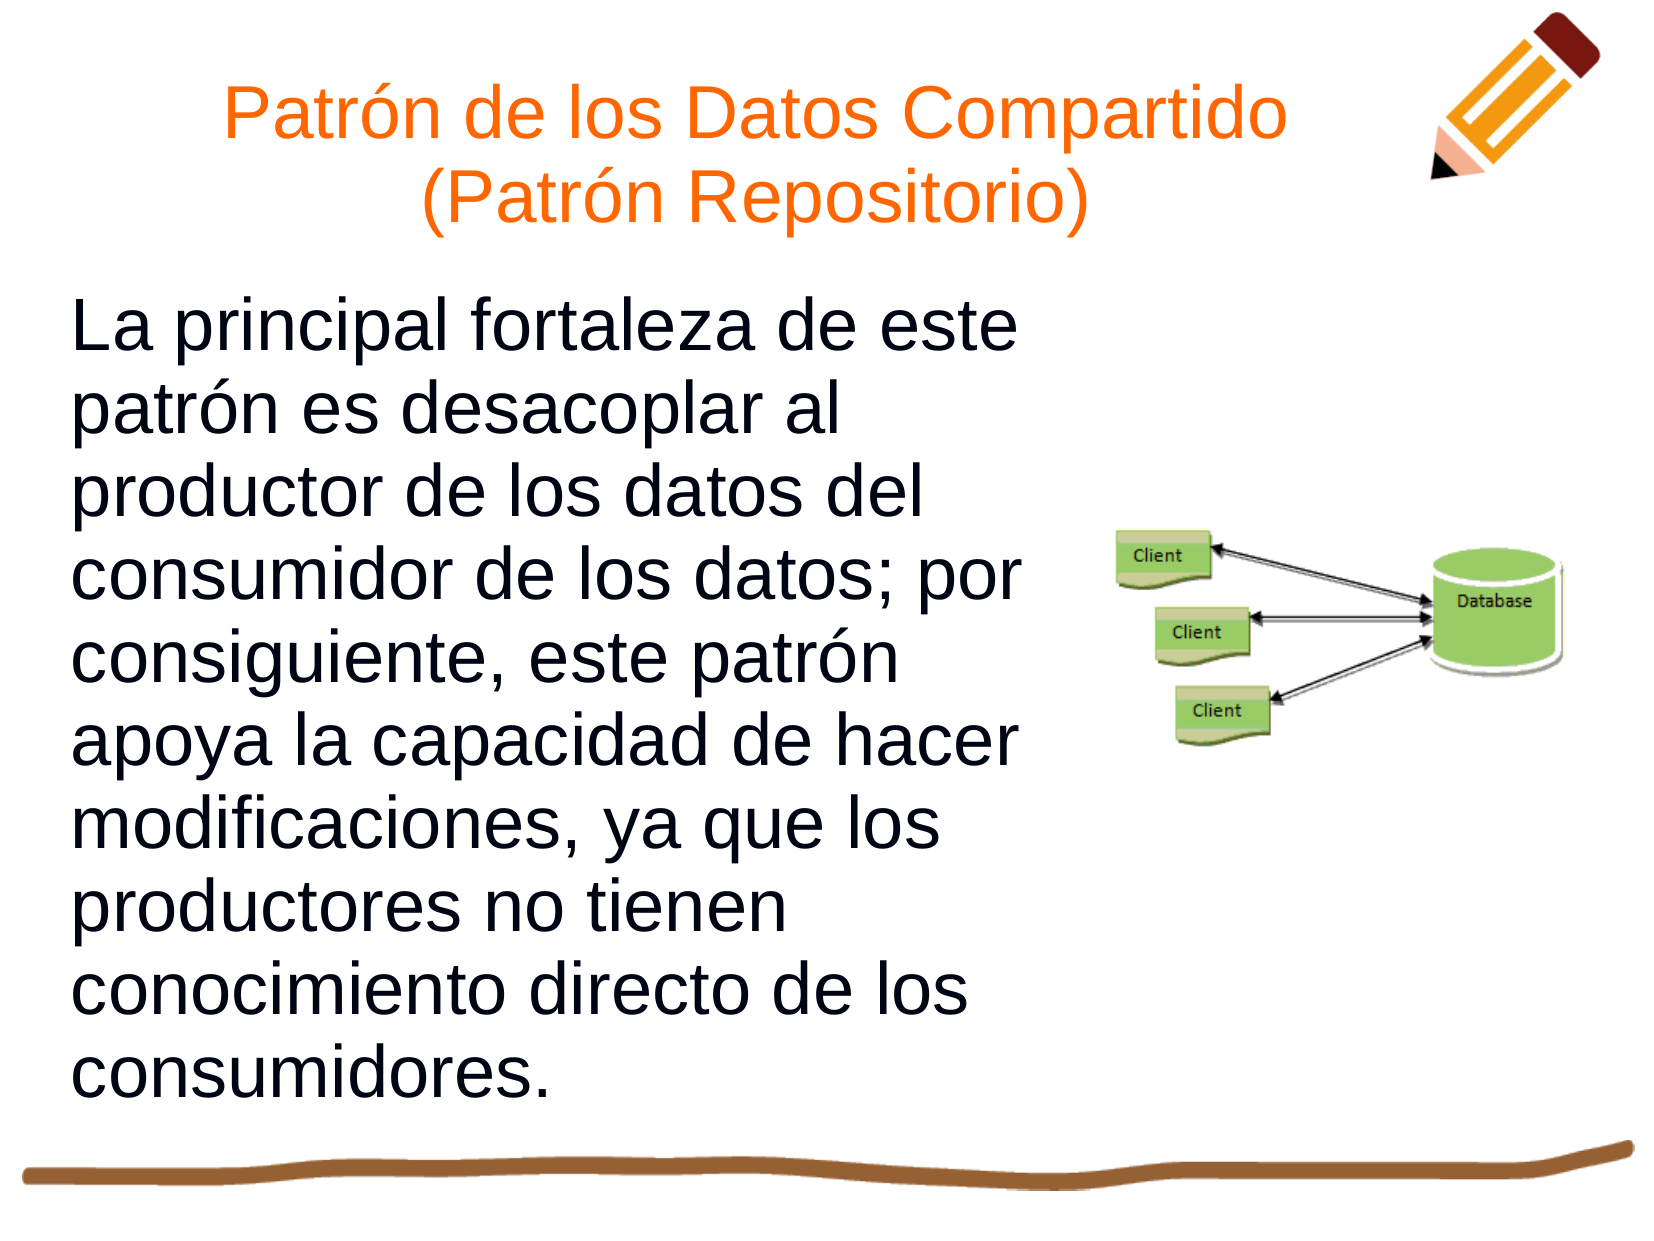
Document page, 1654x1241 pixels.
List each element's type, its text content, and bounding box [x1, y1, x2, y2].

title Patrón de los Datos Compartido (Patrón Repositorio) [82, 70, 1430, 239]
picture [22, 1140, 1635, 1191]
picture [1110, 504, 1571, 756]
list La principal fortaleza de este patrón es desacoplar al productor de los datos del consumidor de los datos; por consiguiente, este patrón apoya la capacidad de hacer modificaciones, ya que los productores no tienen conocimiento directo de los consumidores. [70, 283, 1087, 1123]
picture [1430, 12, 1601, 181]
